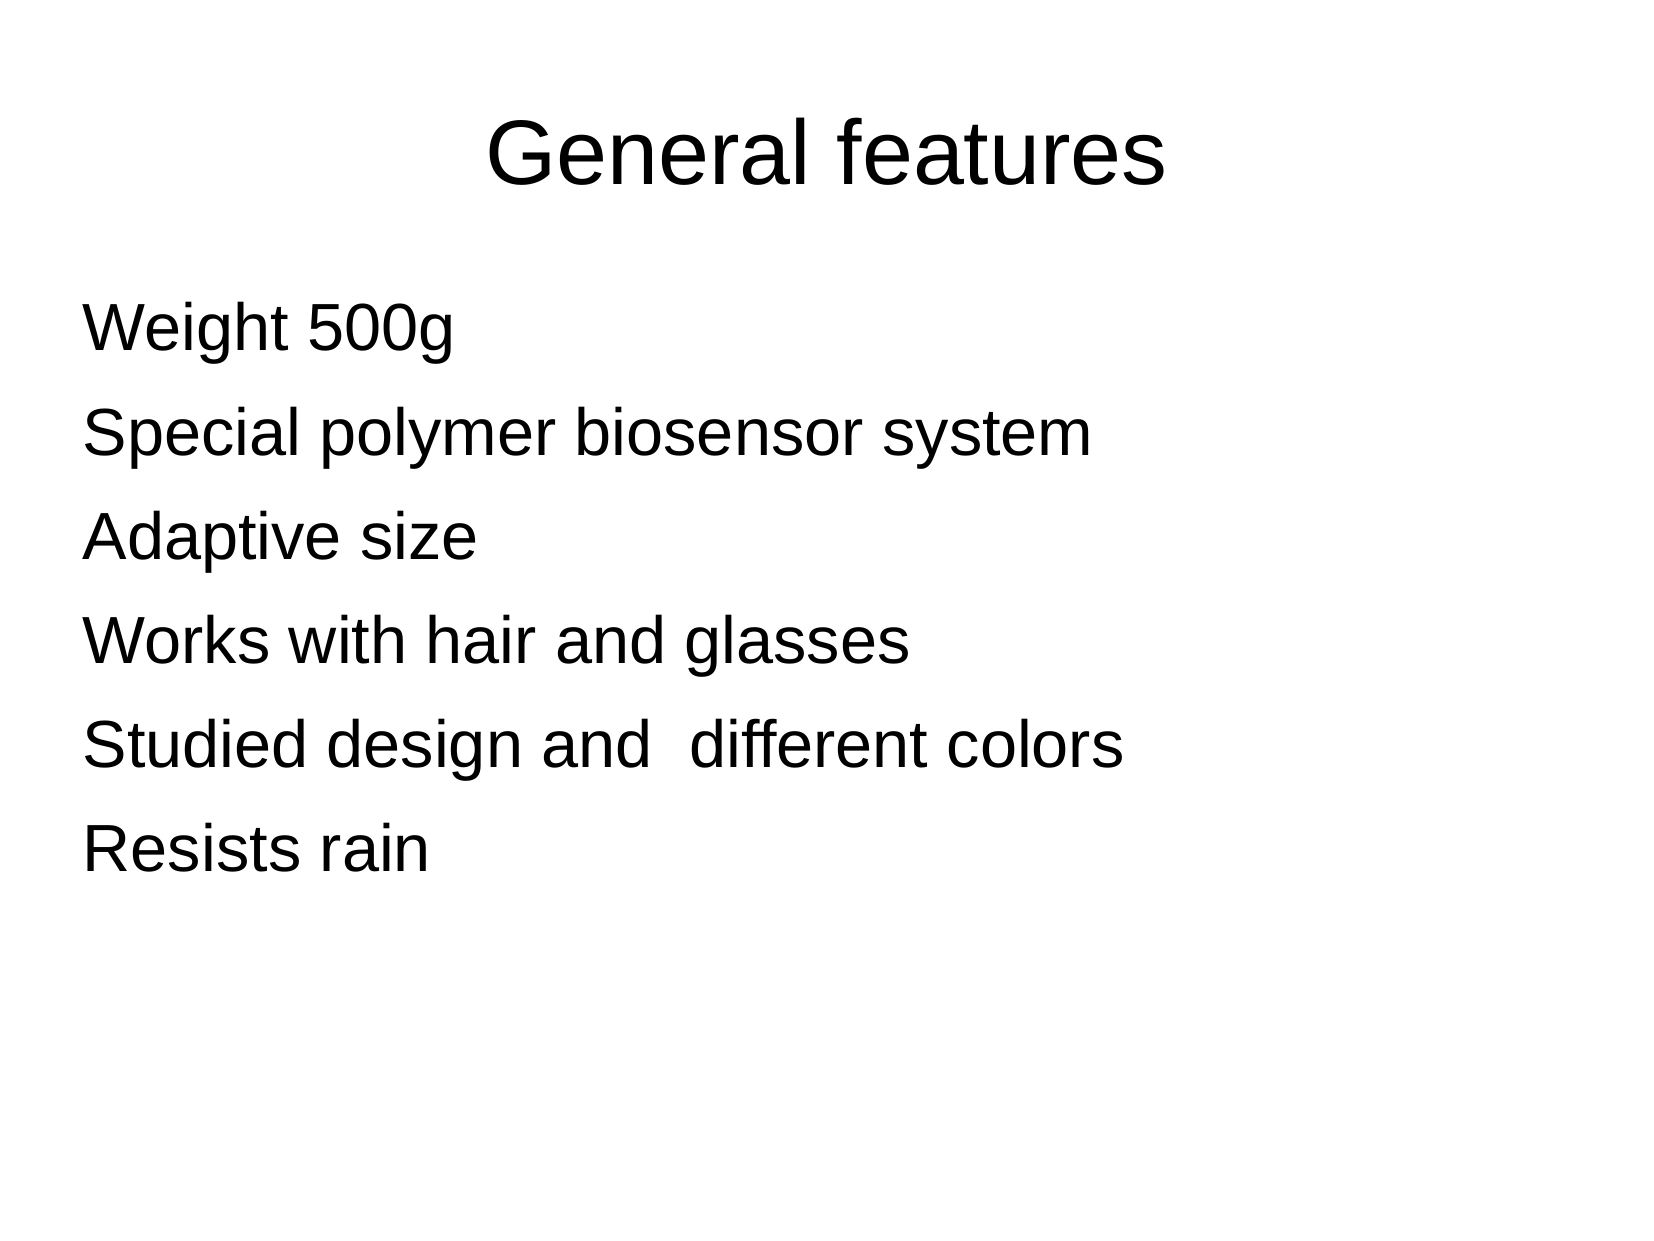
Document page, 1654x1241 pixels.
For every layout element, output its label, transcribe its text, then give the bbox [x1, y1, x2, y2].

list Weight 500g Special polymer biosensor system Adaptive size Works with hair and glasses Studied design and different colors Resists rain [82, 290, 1571, 1010]
title General features [82, 49, 1571, 257]
